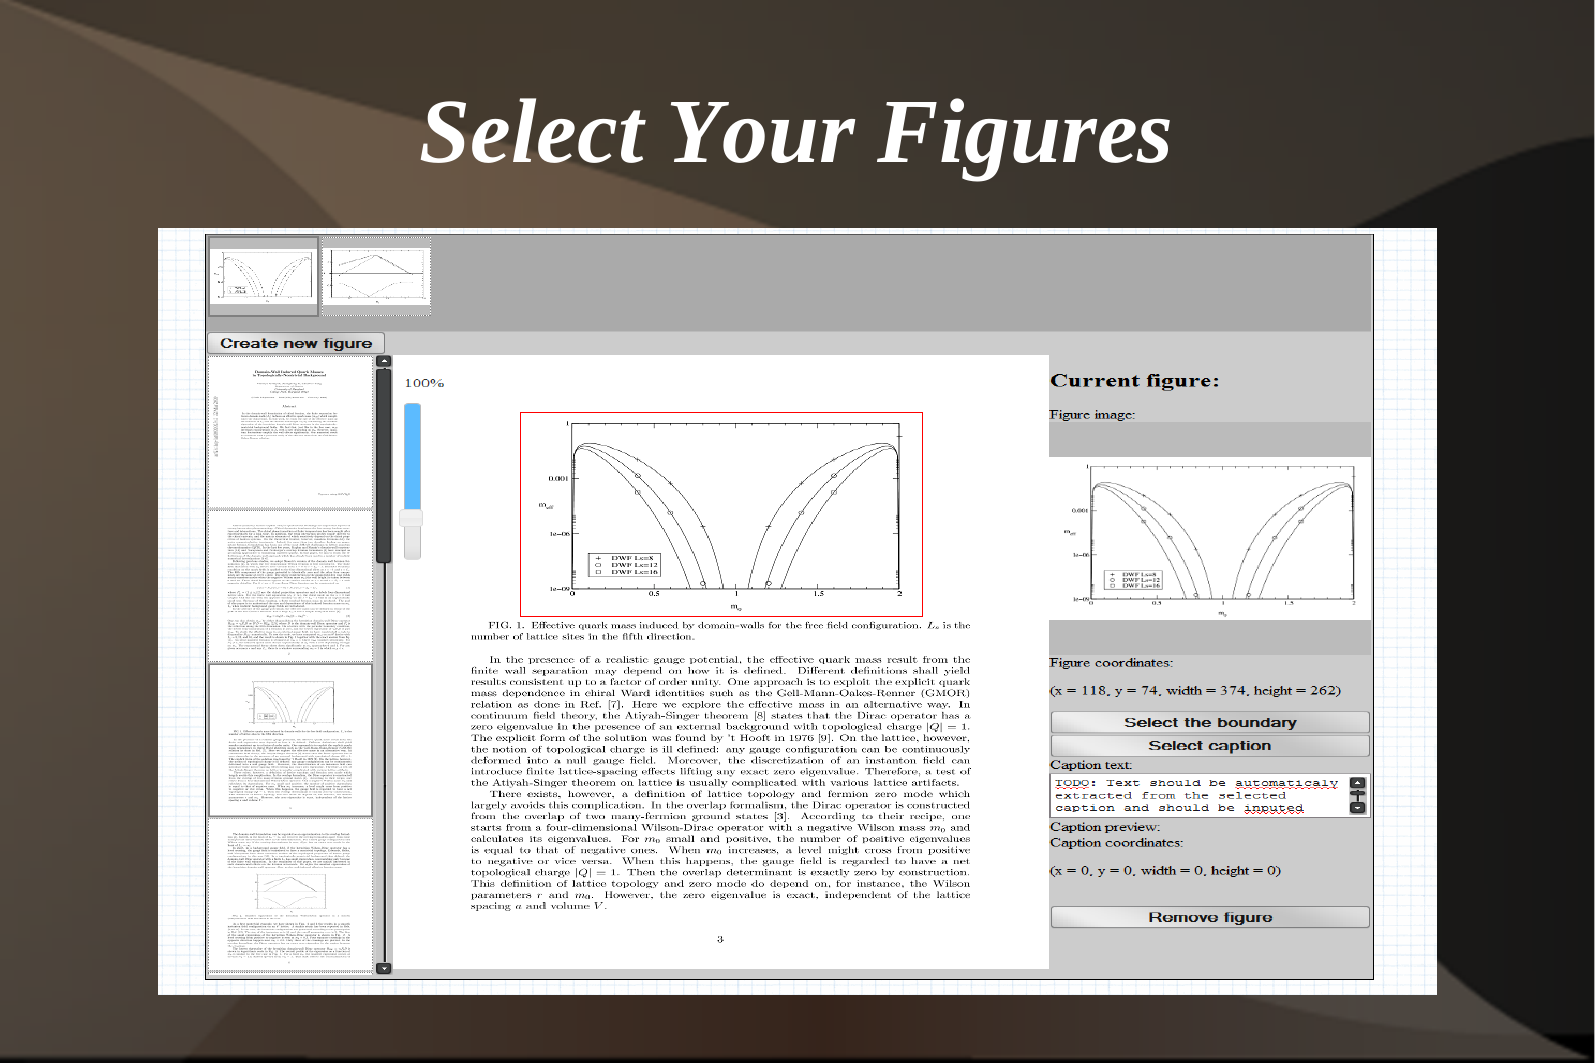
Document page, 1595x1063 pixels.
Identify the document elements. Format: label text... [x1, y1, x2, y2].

picture [0, 0, 1595, 1063]
title Select Your Figures [79, 42, 1515, 220]
